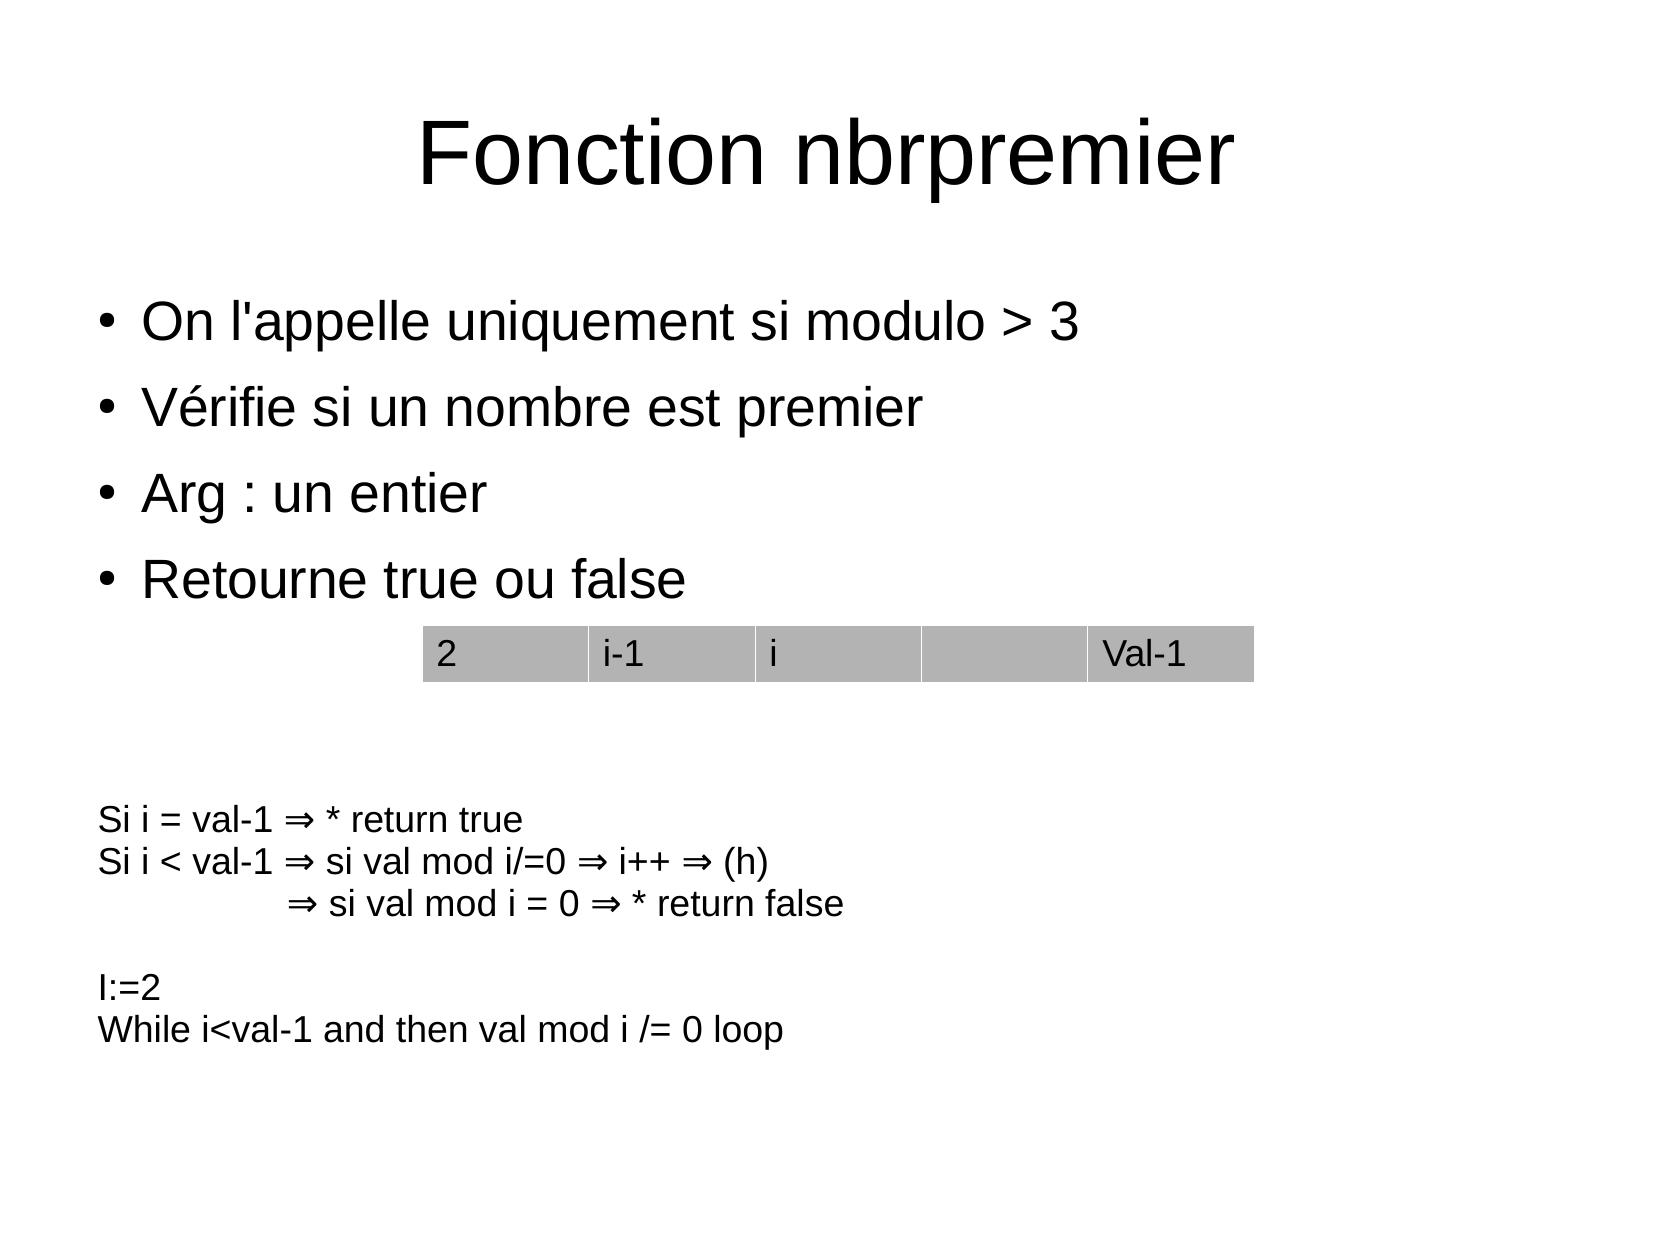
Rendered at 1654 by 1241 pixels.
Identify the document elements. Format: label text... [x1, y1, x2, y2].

title Fonction nbrpremier [82, 49, 1571, 257]
table_header Val-1 [1088, 626, 1254, 682]
text_box Si i = val-1 ⇒ * return true Si i < val-1 ⇒ si val mod i/=0 ⇒ i++ ⇒ (h) ⇒ si val mod i = 0 ⇒ * return false I:=2 While i<val-1 and then val mod i /= 0 loop [82, 791, 1607, 1059]
table_header 2 [423, 626, 588, 682]
table_header i-1 [589, 626, 755, 682]
table_header [922, 626, 1087, 682]
list On l'appelle uniquement si modulo > 3 Vérifie si un nombre est premier Arg : un entier Retourne true ou false [82, 290, 1571, 615]
table_header i [756, 626, 921, 682]
